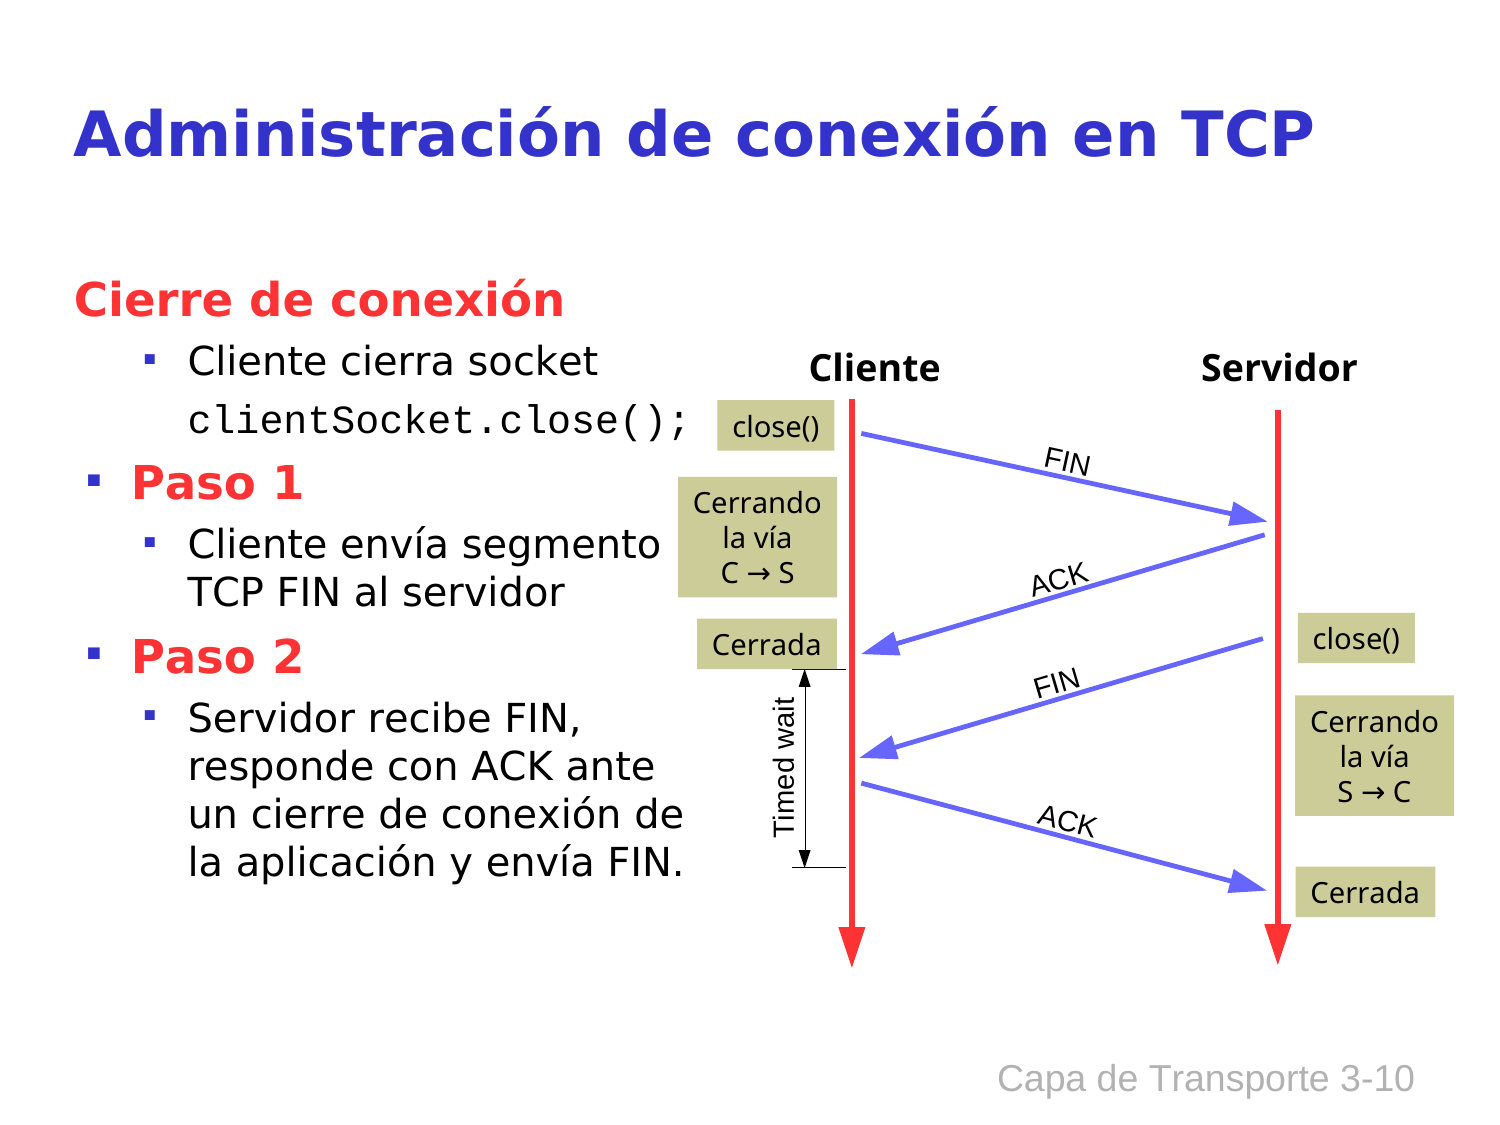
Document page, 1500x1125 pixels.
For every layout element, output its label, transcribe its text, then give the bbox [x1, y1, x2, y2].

text_box Servidor [1150, 335, 1373, 397]
text_box Cerrada [729, 618, 837, 670]
text_box Cliente [758, 335, 957, 397]
text_box Cerrando la vía C → S [729, 476, 838, 598]
text_box close() [1297, 612, 1415, 664]
text_box close() [729, 400, 835, 451]
text_box Cerrada [1295, 866, 1436, 918]
title Administración de conexión en TCP [59, 37, 1430, 225]
list Cierre de conexión Cliente cierra socket clientSocket.close(); Paso 1 Cliente envía segmento TCP FIN al servidor Paso 2 Servidor recibe FIN, responde con ACK ante un cierre de conexión de la aplicación y envía FIN. [59, 262, 729, 1047]
text_box Cerrando la vía S → C [1295, 695, 1455, 816]
